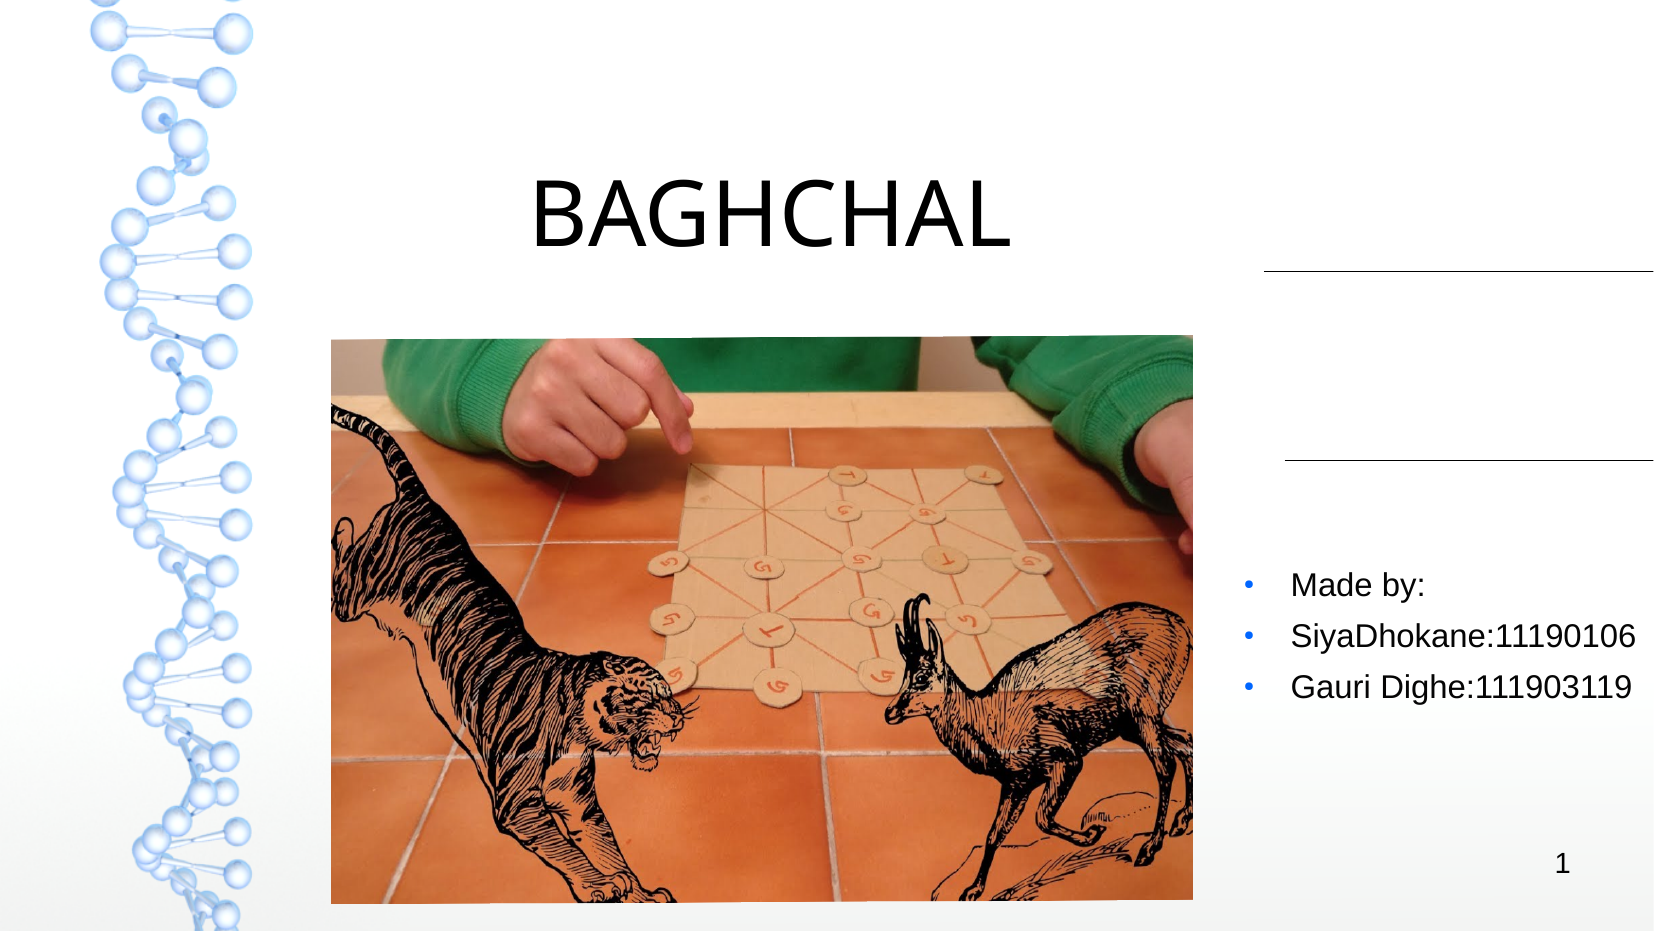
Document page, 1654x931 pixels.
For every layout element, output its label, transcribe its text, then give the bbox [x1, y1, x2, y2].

list Made by: SiyaDhokane:11190106 Gauri Dighe:111903119 [1228, 566, 1654, 756]
picture [0, 0, 1654, 931]
text_box BAGHCHAL [366, 141, 1123, 619]
